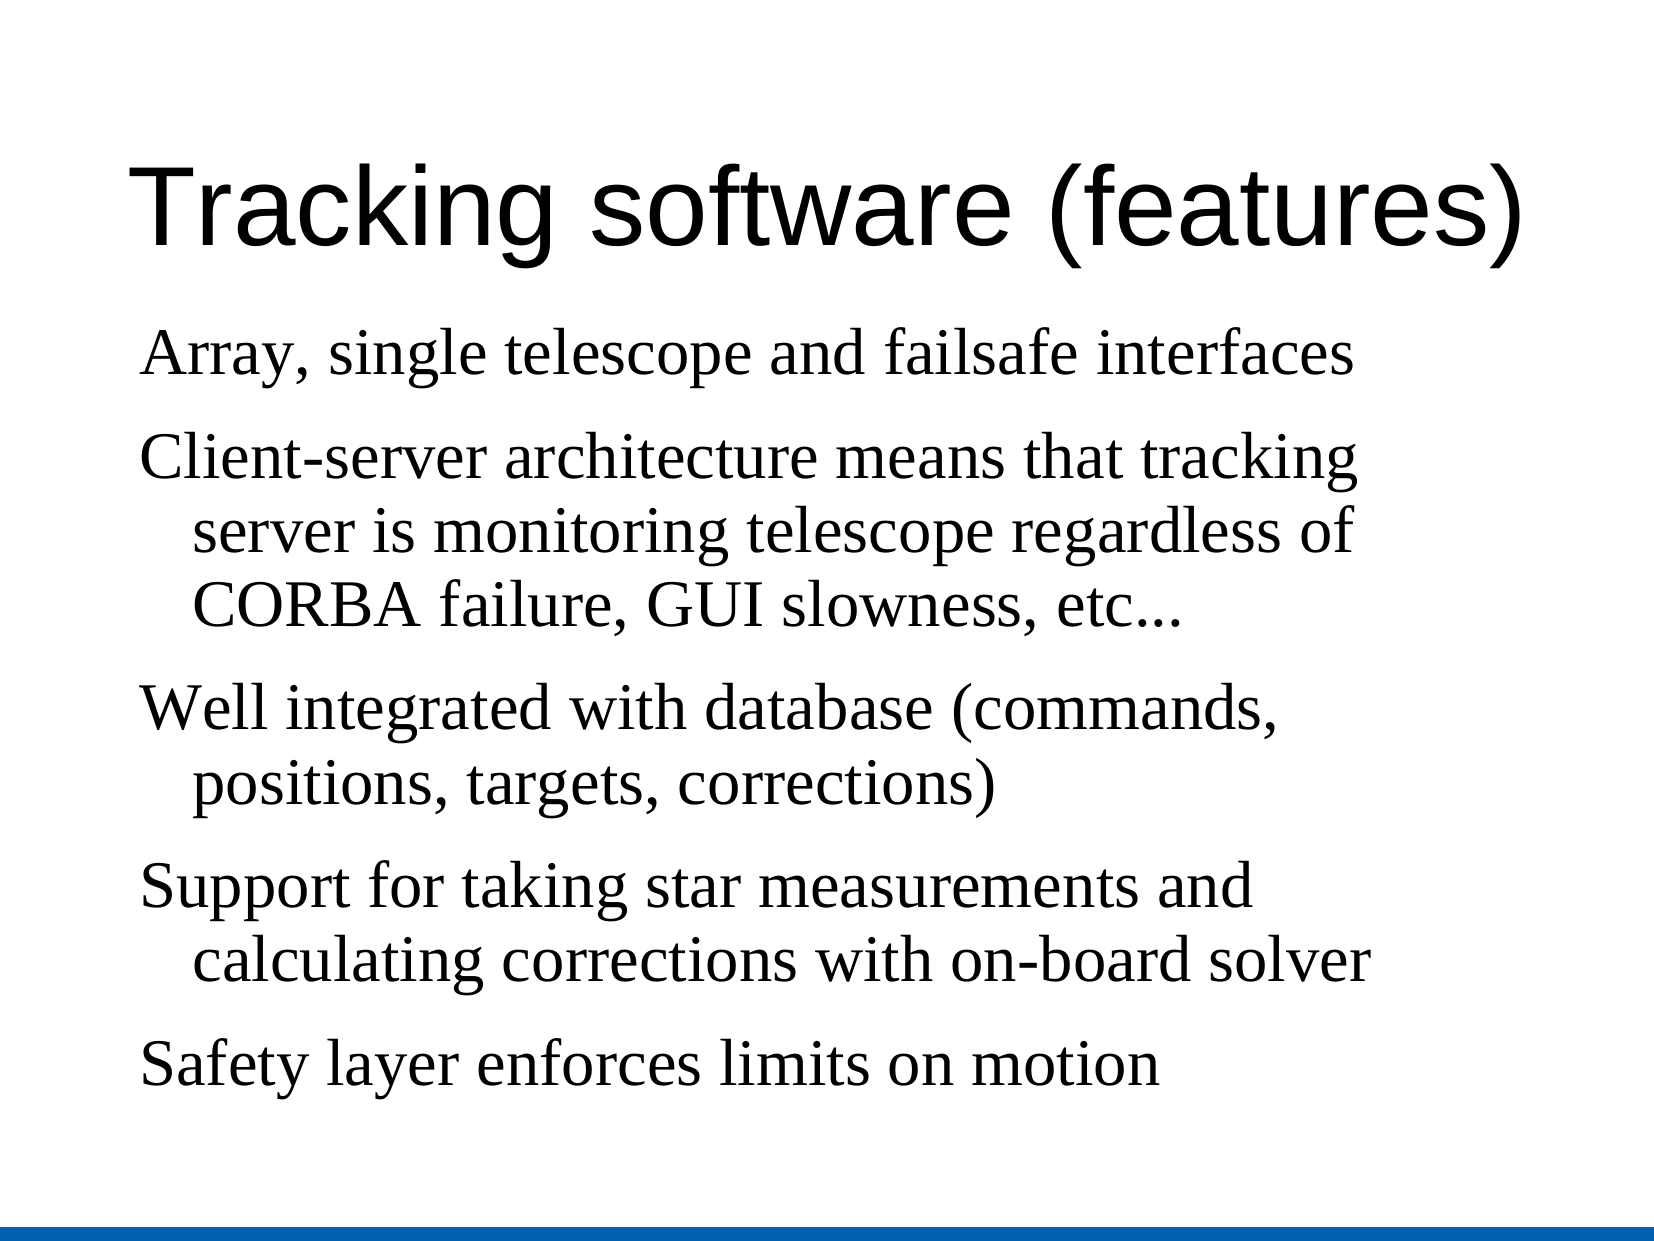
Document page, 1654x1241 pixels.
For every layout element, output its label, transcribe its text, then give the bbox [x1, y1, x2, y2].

list Array, single telescope and failsafe interfaces Client-server architecture means that tracking server is monitoring telescope regardless of CORBA failure, GUI slowness, etc... Well integrated with database (commands, positions, targets, corrections) Support for taking star measurements and calculating corrections with on-board solver Safety layer enforces limits on motion [121, 315, 1533, 1161]
title Tracking software (features) [121, 102, 1533, 311]
